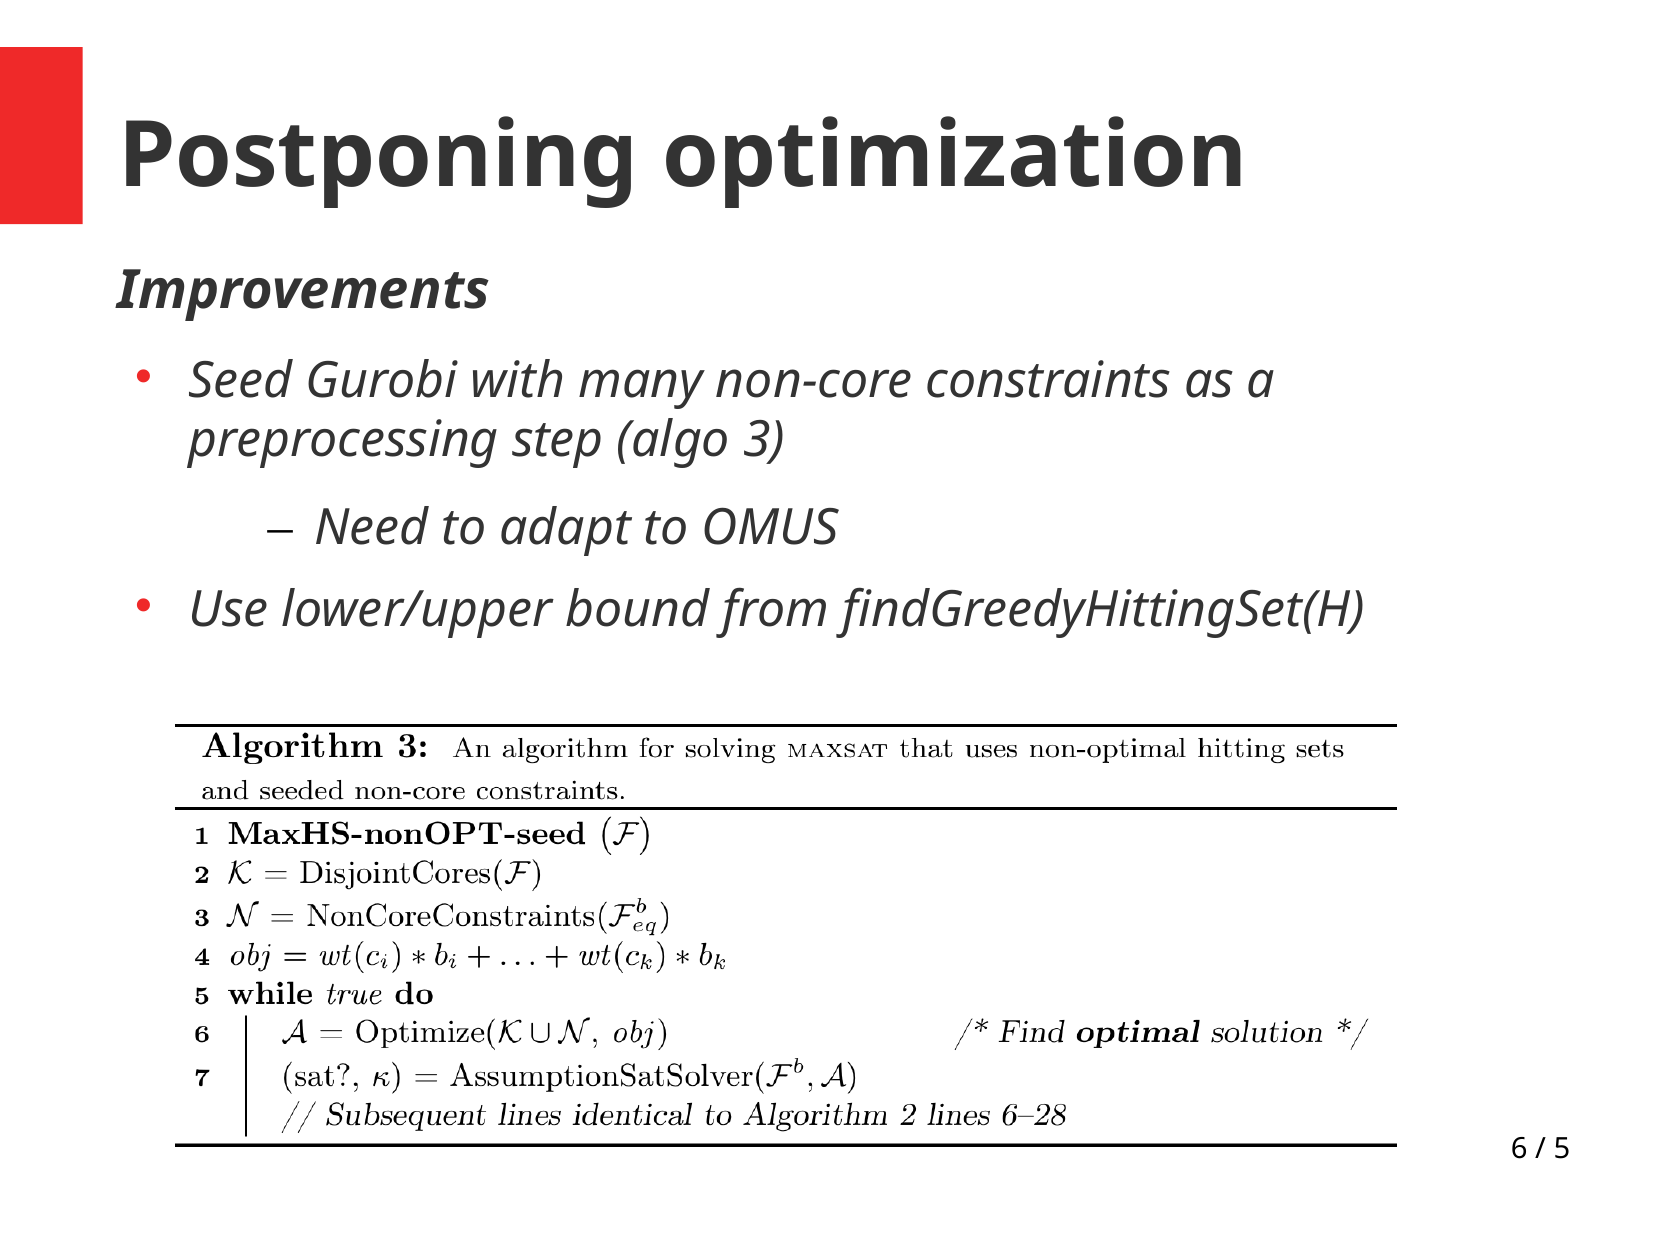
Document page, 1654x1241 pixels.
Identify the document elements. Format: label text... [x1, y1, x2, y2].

picture [153, 710, 1418, 1158]
title Postponing optimization [118, 49, 1571, 256]
list Improvements Seed Gurobi with many non-core constraints as a preprocessing step (algo 3) Need to adapt to OMUS Use lower/upper bound from findGreedyHittingSet(H) [117, 256, 1571, 1158]
